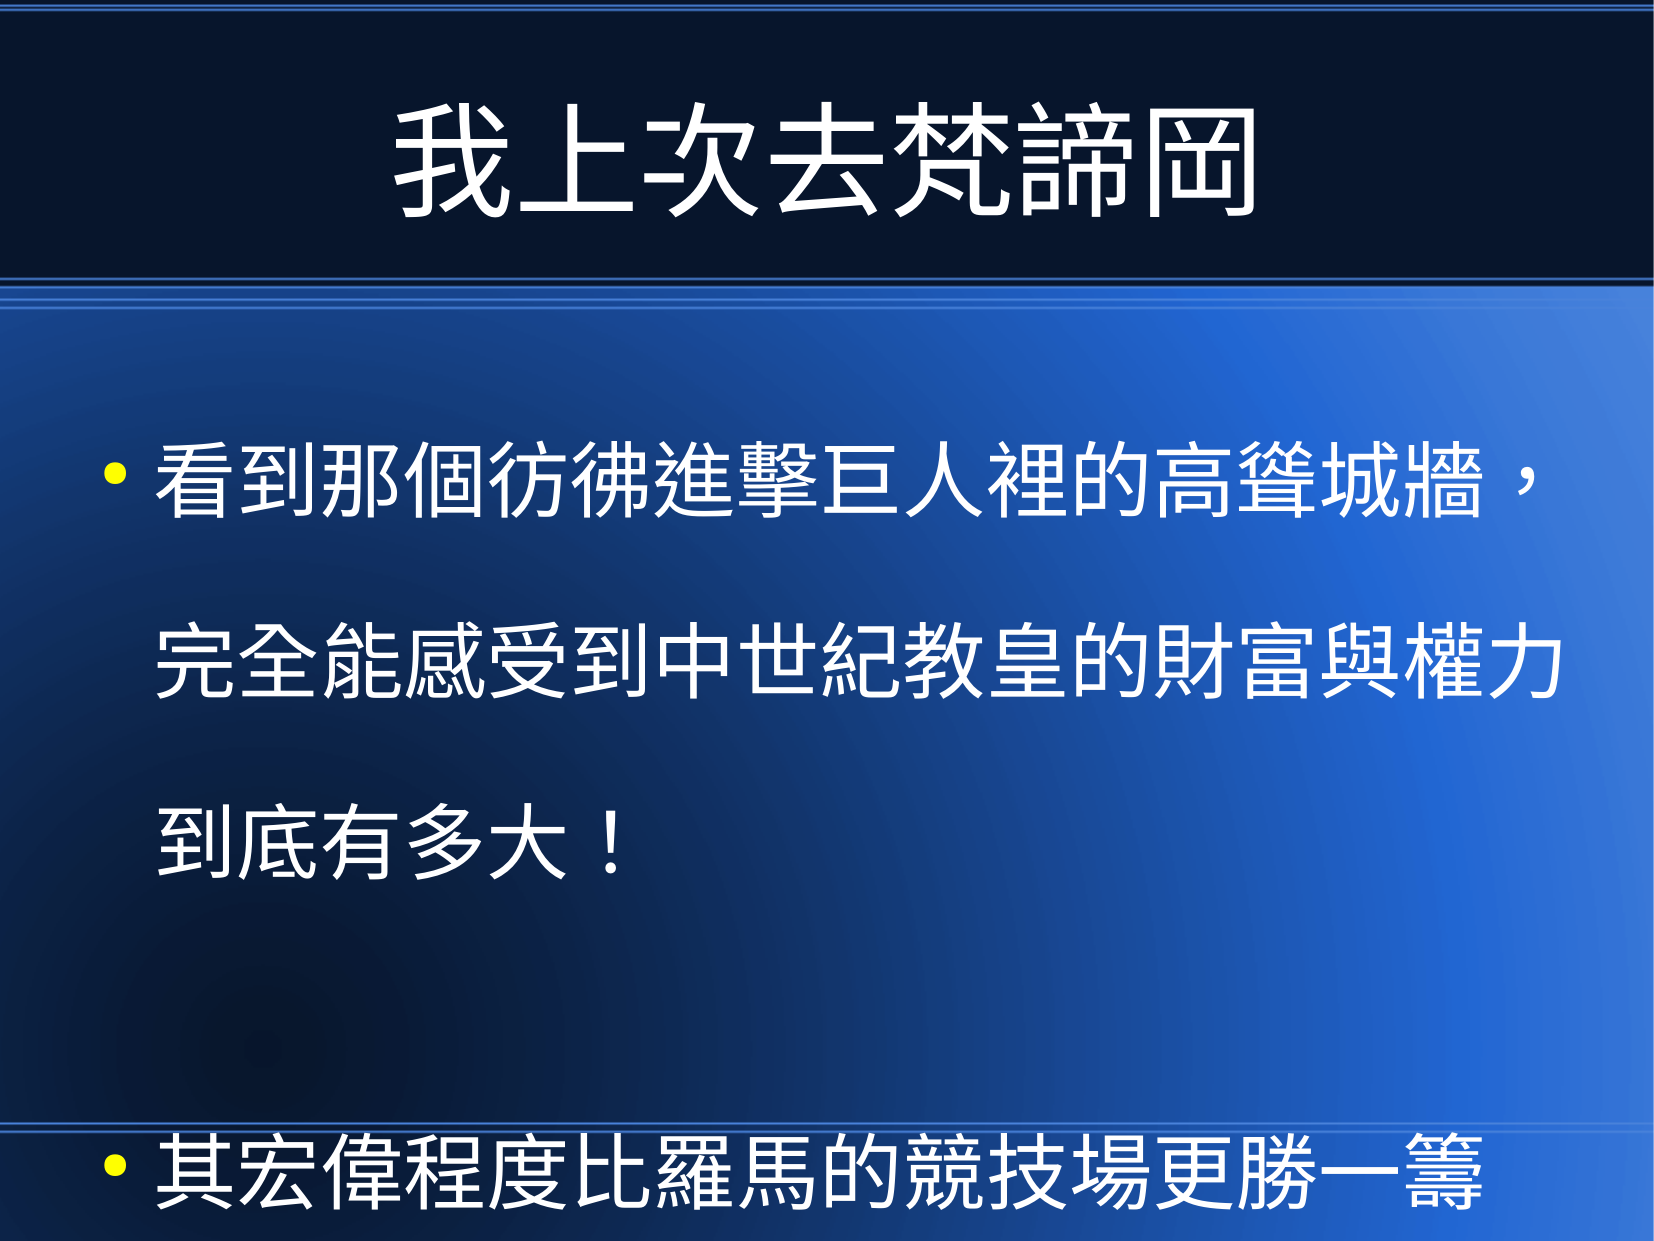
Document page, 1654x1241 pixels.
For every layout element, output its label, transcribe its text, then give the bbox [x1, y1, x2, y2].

title 我上次去梵諦岡 [82, 49, 1571, 257]
list 看到那個彷彿進擊巨人裡的高聳城牆，完全能感受到中世紀教皇的財富與權力到底有多大！ 其宏偉程度比羅馬的競技場更勝一籌 [82, 355, 1571, 1241]
picture [0, 0, 1654, 1241]
